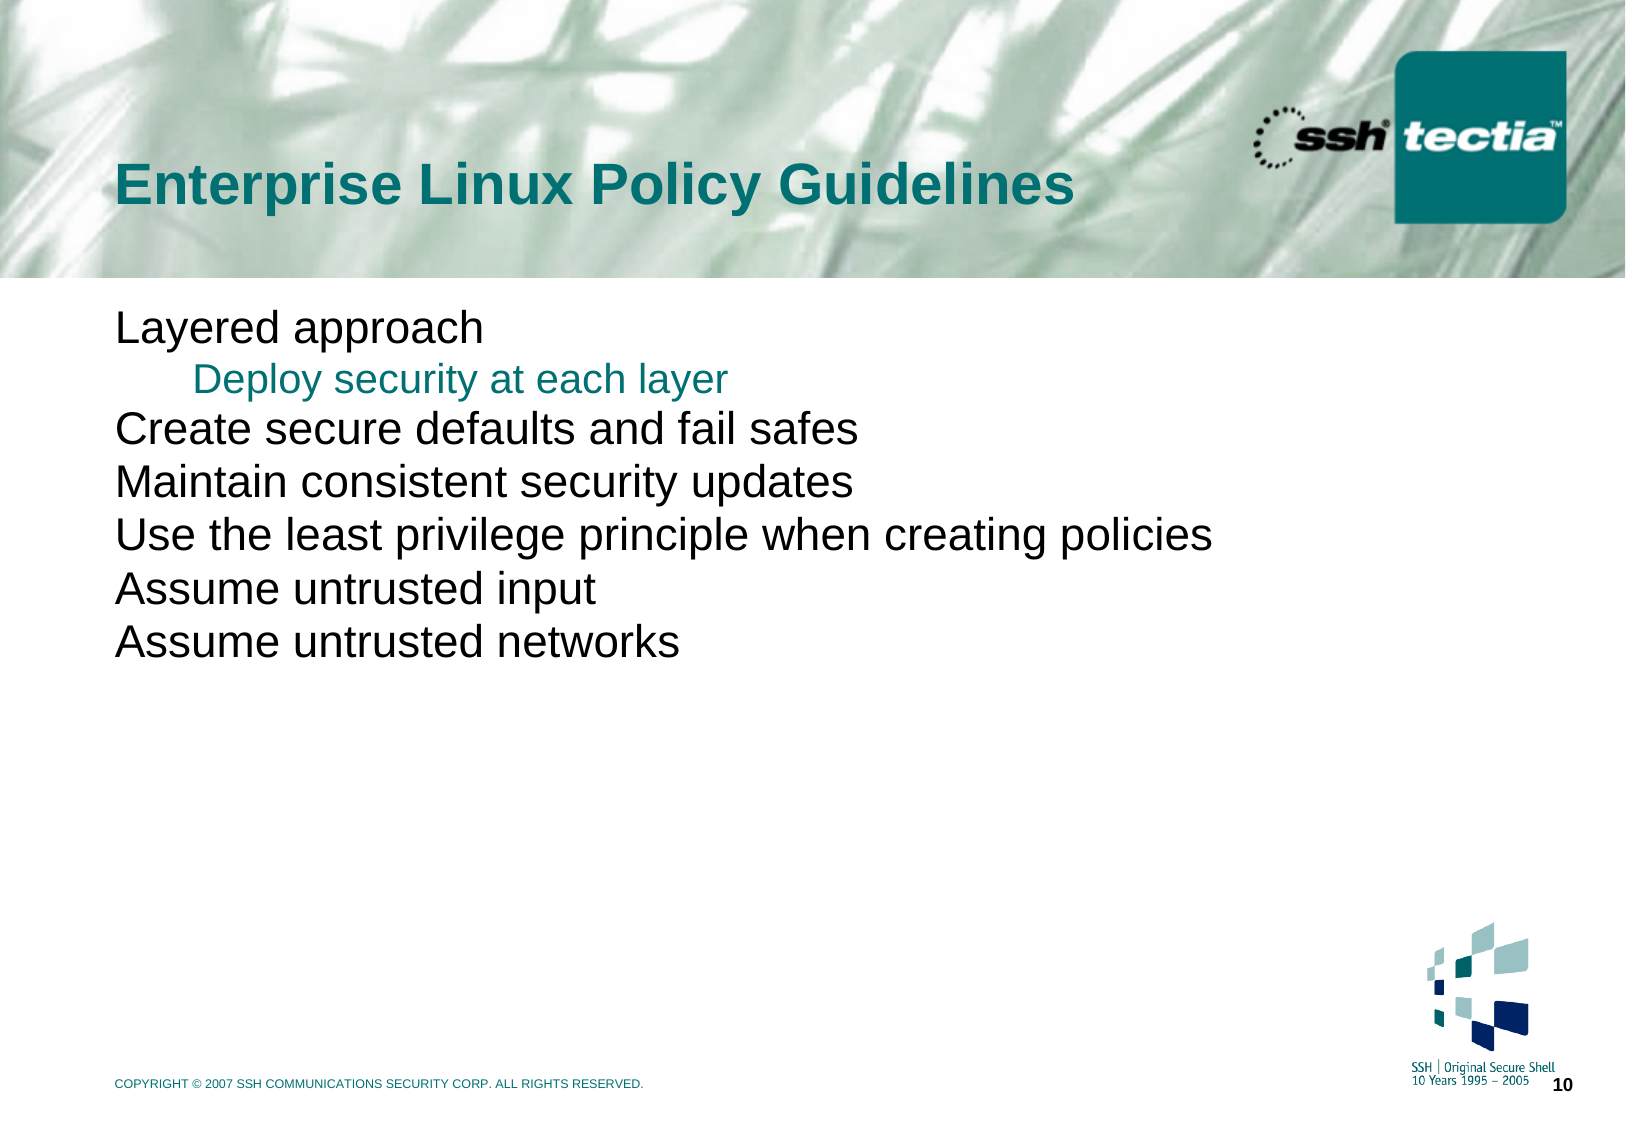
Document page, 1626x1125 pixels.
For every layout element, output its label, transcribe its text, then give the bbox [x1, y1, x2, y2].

title Enterprise Linux Policy Guidelines [99, 99, 1226, 276]
picture [0, 0, 1626, 278]
list Layered approach Deploy security at each layer Create secure defaults and fail safes Maintain consistent security updates Use the least privilege principle when creating policies Assume untrusted input Assume untrusted networks [99, 299, 1575, 1000]
